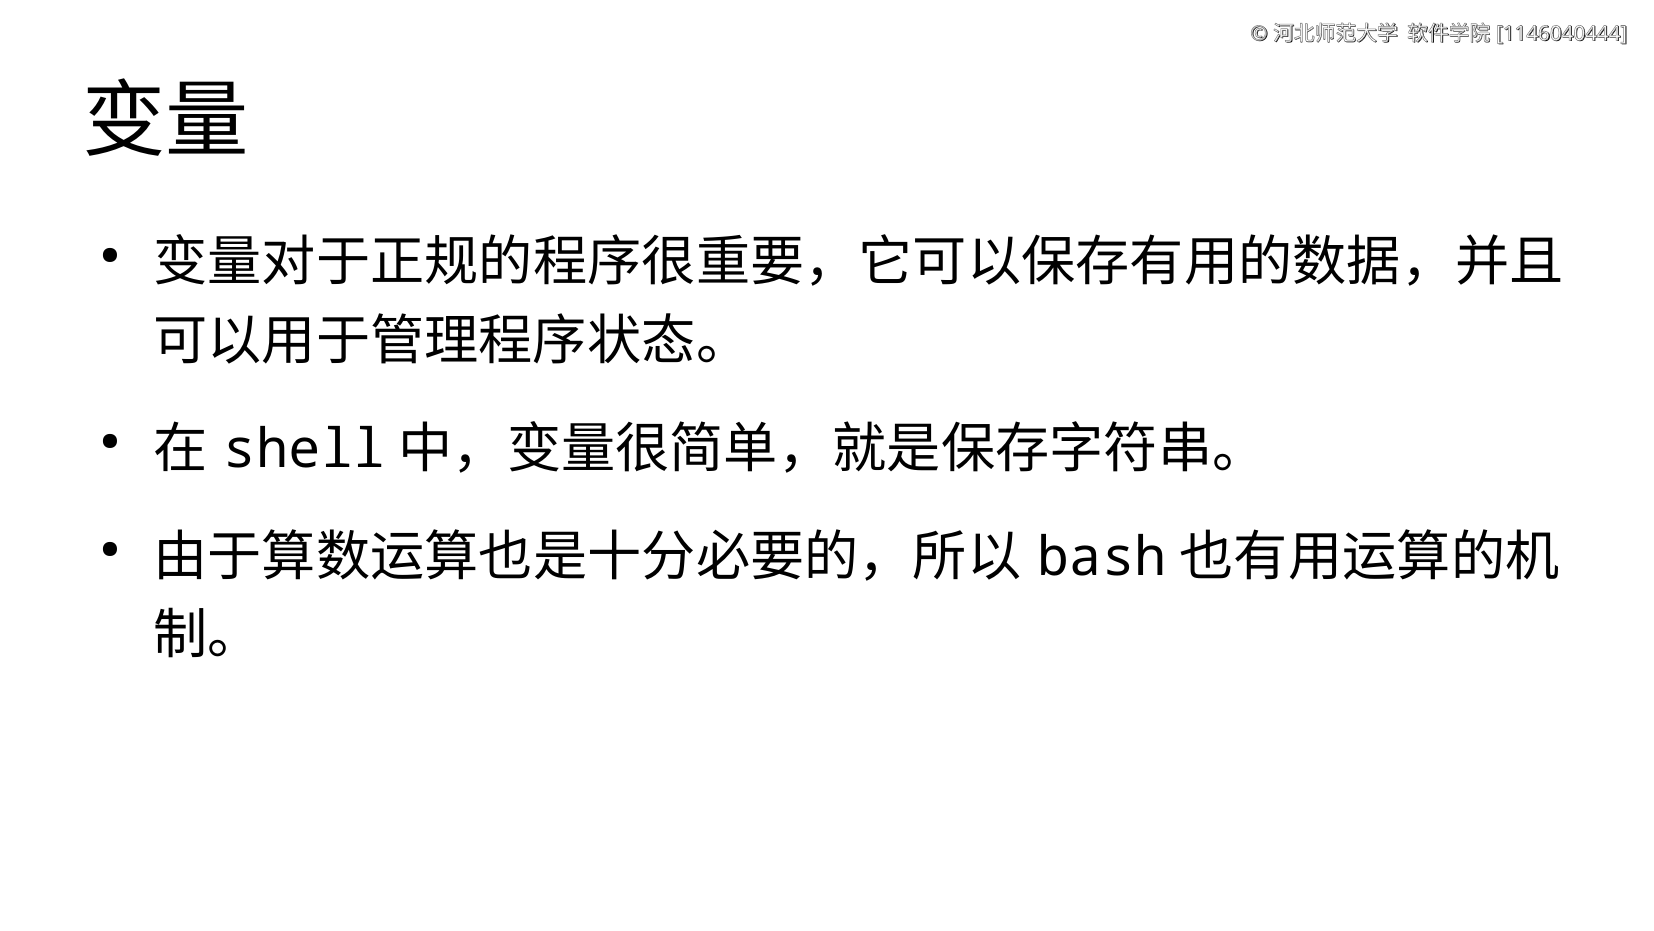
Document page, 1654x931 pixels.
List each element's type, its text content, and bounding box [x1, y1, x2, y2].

list 变量对于正规的程序很重要，它可以保存有用的数据，并且可以用于管理程序状态。 在shell中，变量很简单，就是保存字符串。 由于算数运算也是十分必要的，所以bash也有用运算的机制。 [82, 217, 1571, 804]
title 变量 [82, 37, 1571, 189]
